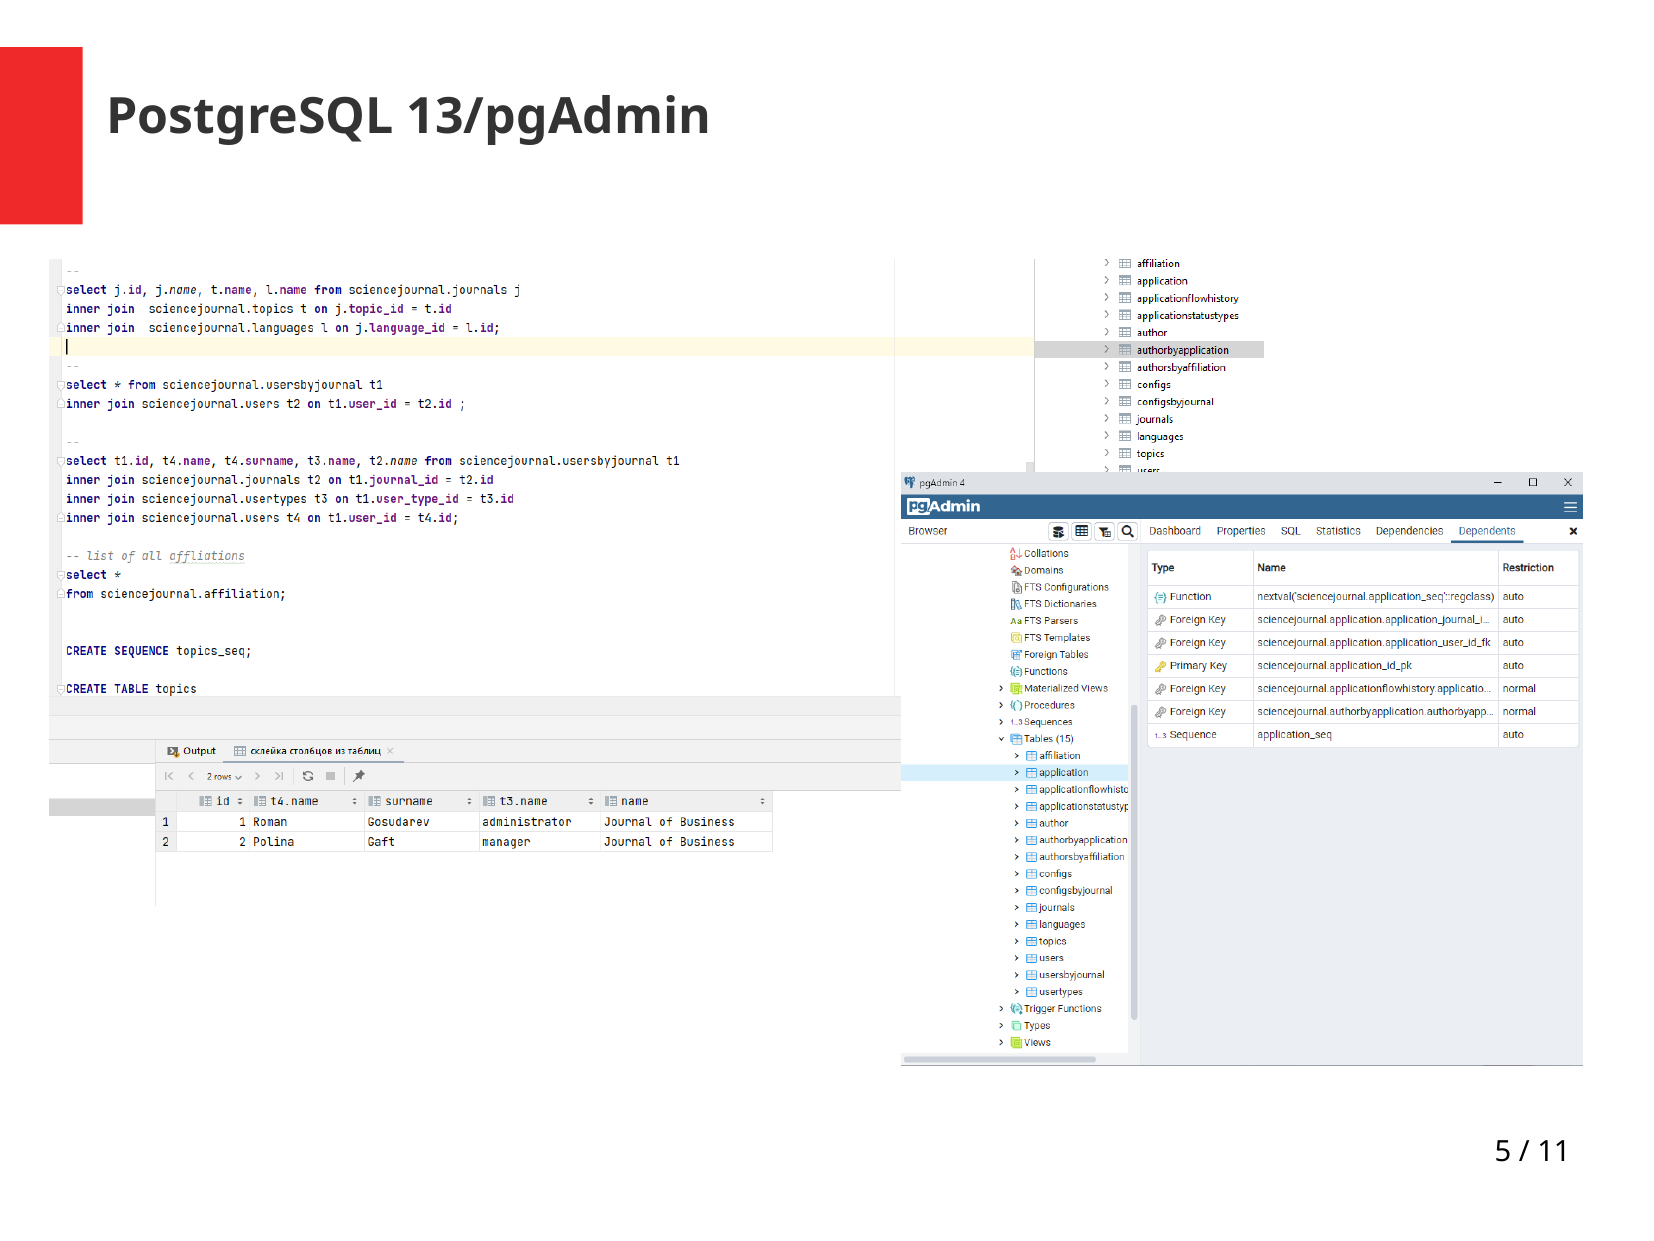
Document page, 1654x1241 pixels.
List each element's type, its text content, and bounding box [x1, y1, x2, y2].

picture [49, 259, 1583, 1066]
title PostgreSQL 13/pgAdmin [106, 0, 1560, 242]
